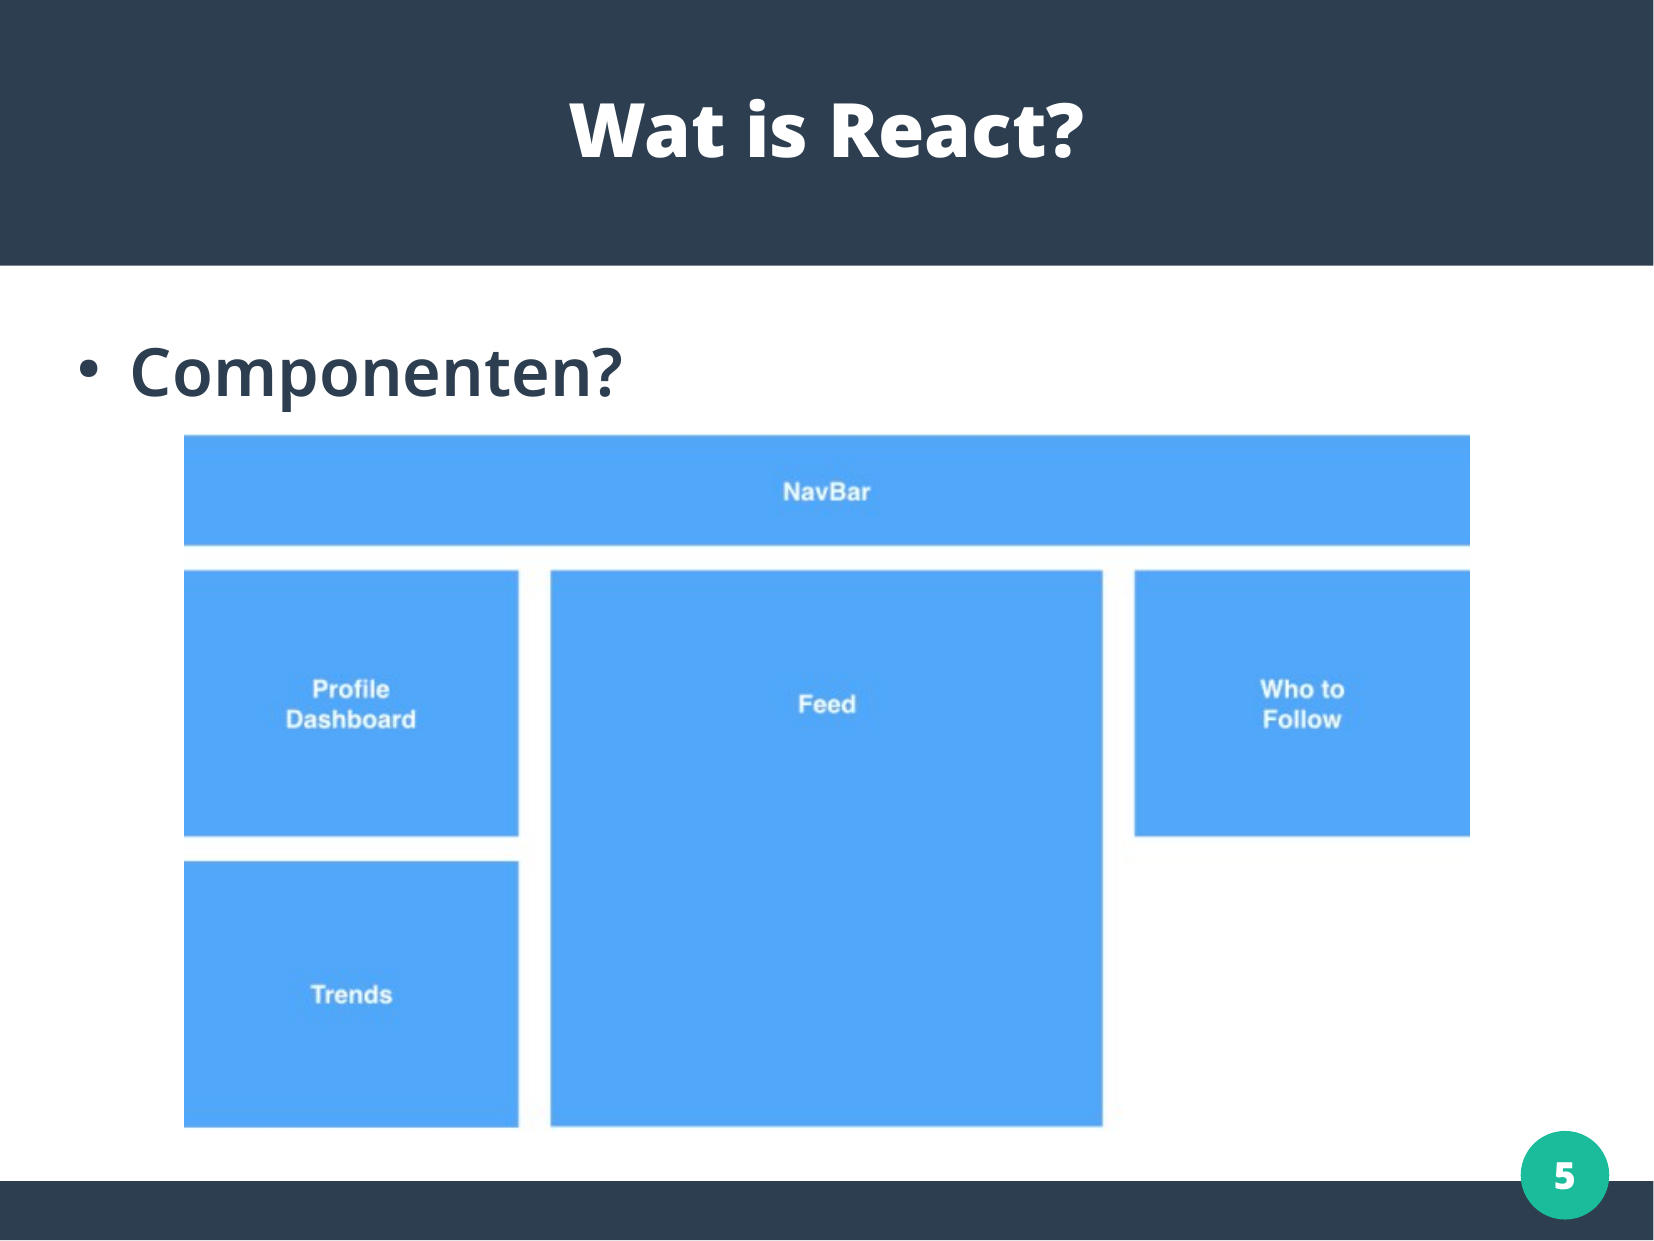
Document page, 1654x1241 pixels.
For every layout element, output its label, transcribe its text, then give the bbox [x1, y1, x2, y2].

picture [184, 434, 1470, 1133]
title Wat is React? [59, 49, 1595, 207]
list Componenten? [59, 324, 1595, 1152]
